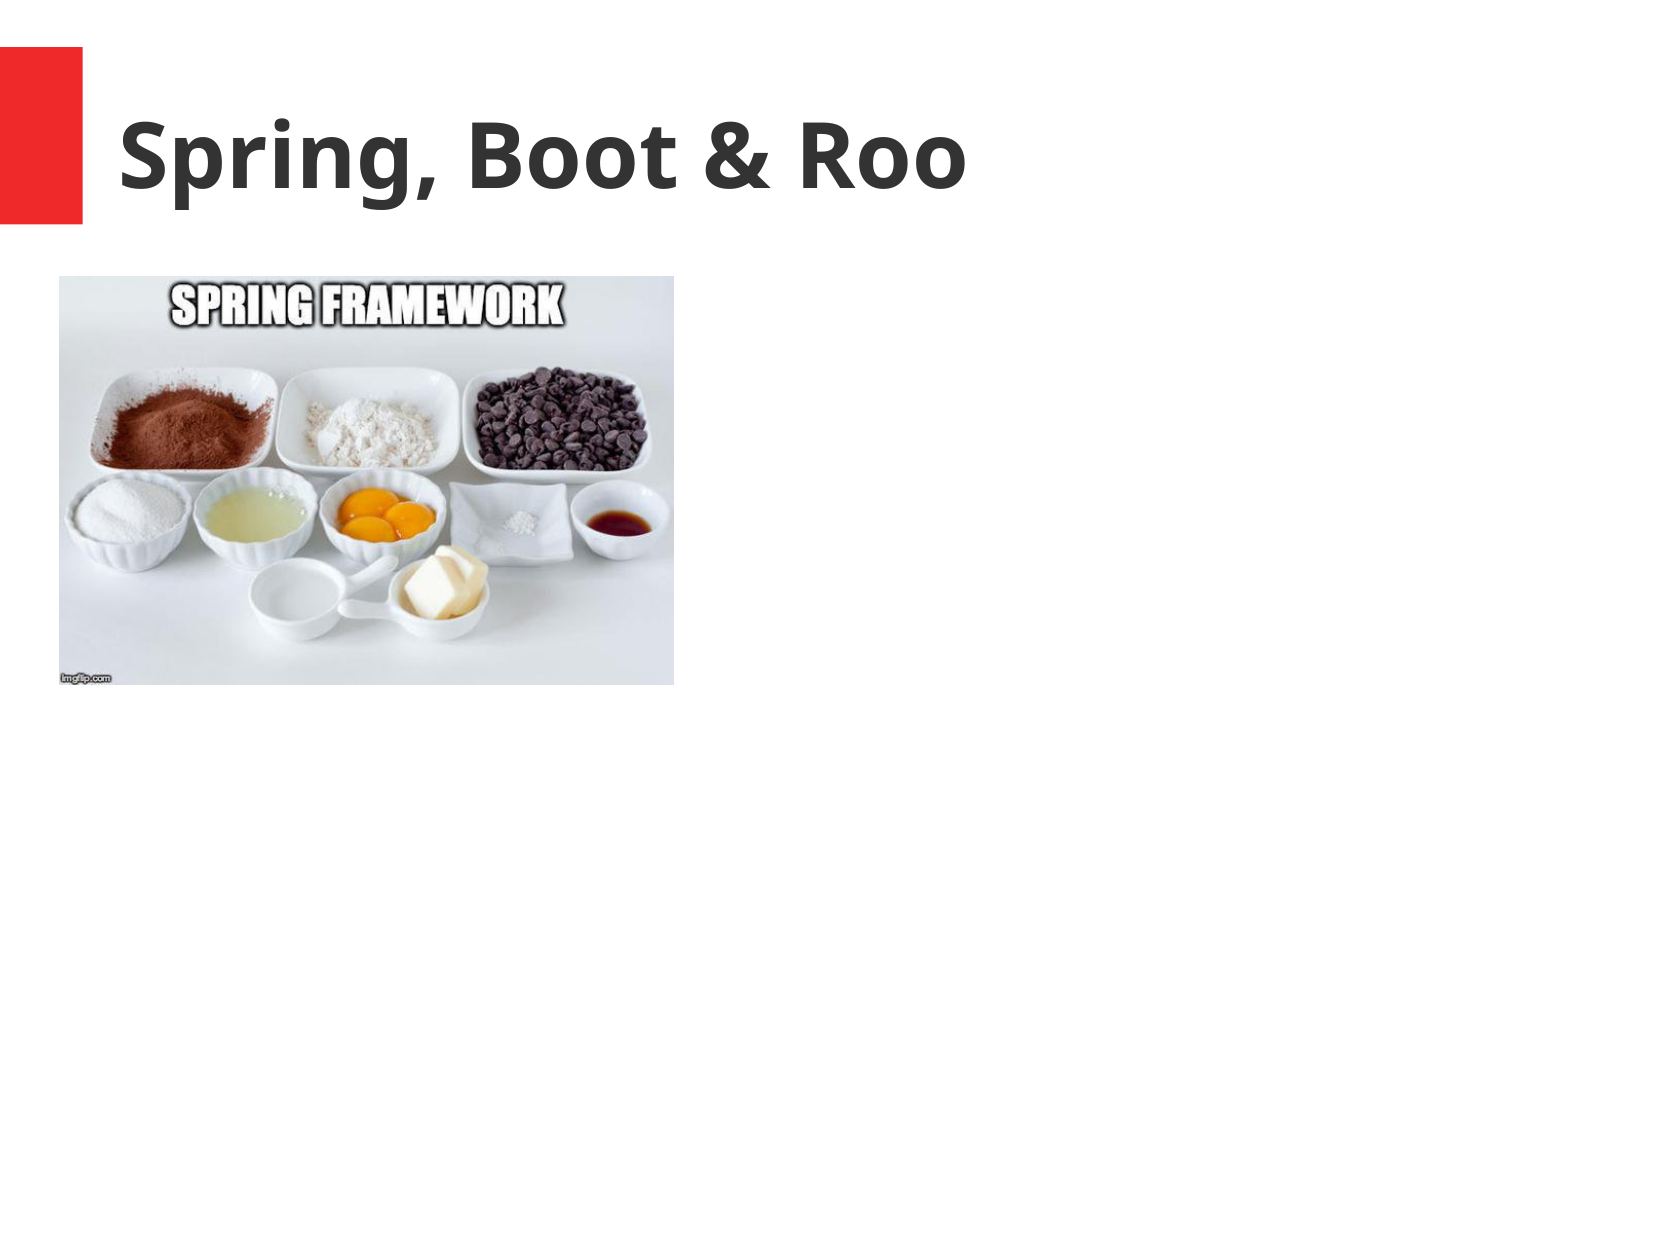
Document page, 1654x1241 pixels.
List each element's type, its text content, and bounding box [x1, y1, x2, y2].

title Spring, Boot & Roo [118, 49, 1571, 257]
picture [59, 276, 674, 686]
